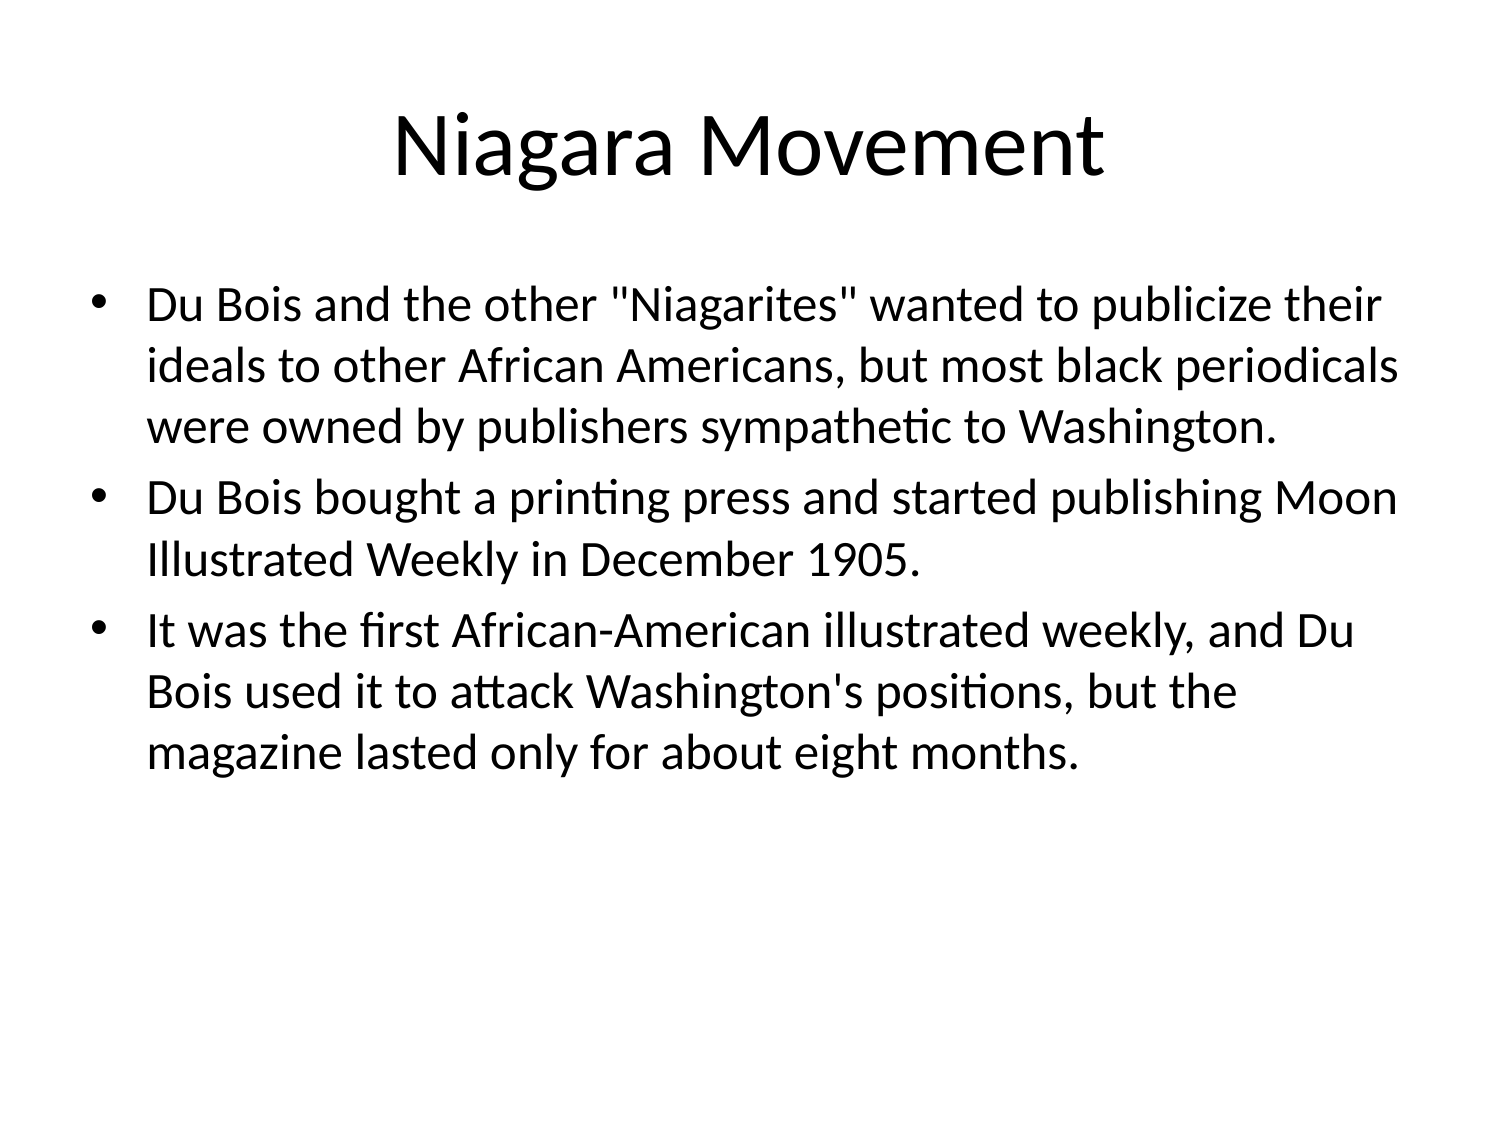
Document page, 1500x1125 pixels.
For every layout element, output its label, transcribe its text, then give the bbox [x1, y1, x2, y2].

list Du Bois and the other "Niagarites" wanted to publicize their ideals to other African Americans, but most black periodicals were owned by publishers sympathetic to Washington. Du Bois bought a printing press and started publishing Moon Illustrated Weekly in December 1905. It was the first African-American illustrated weekly, and Du Bois used it to attack Washington's positions, but the magazine lasted only for about eight months. [75, 262, 1425, 1005]
title Niagara Movement [75, 45, 1425, 233]
